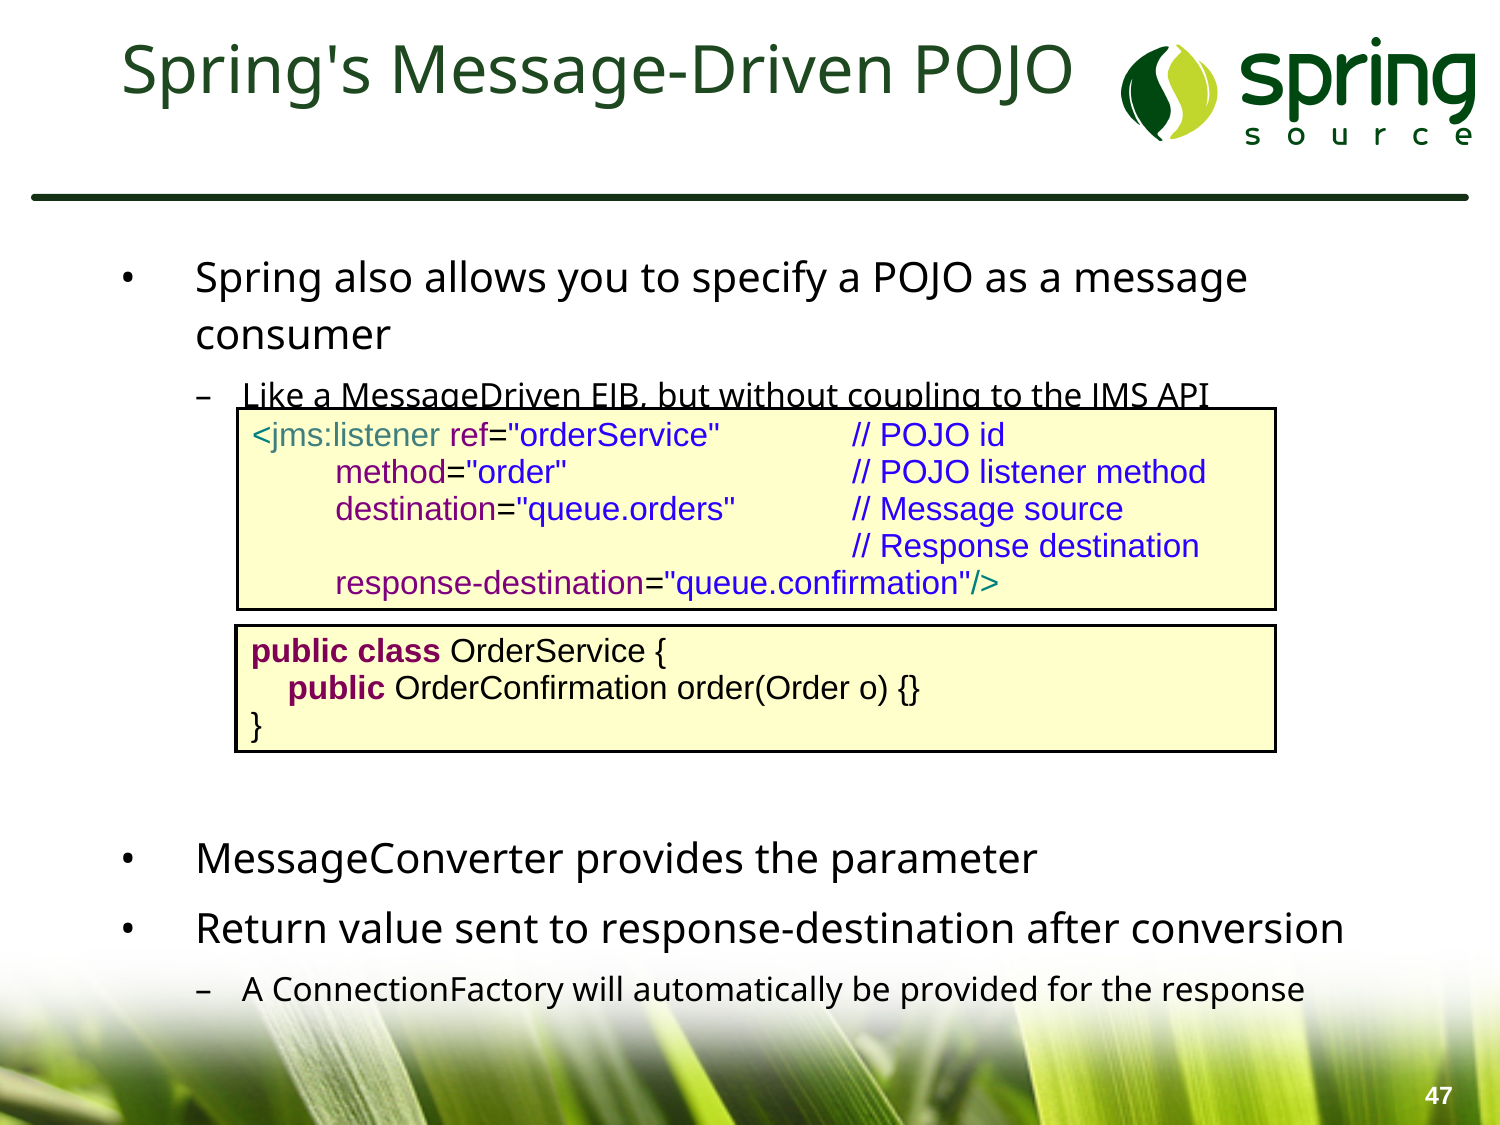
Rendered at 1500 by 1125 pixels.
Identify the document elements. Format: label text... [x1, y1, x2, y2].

text_box public class OrderService { public OrderConfirmation order(Order o) {} } [235, 625, 1276, 752]
picture [1139, 37, 1475, 145]
title Spring's Message-Driven POJO [106, 15, 1139, 193]
list Spring also allows you to specify a POJO as a message consumer Like a MessageDriven EJB, but without coupling to the JMS API MessageConverter provides the parameter Return value sent to response-destination after conversion A ConnectionFactory will automatically be provided for the response [105, 240, 1396, 1032]
text_box <jms:listener ref="orderService" // POJO id method="order" // POJO listener method destination="queue.orders" // Message source // Response destination response-destination="queue.confirmation"/> [237, 408, 1276, 610]
picture [0, 944, 1500, 1125]
